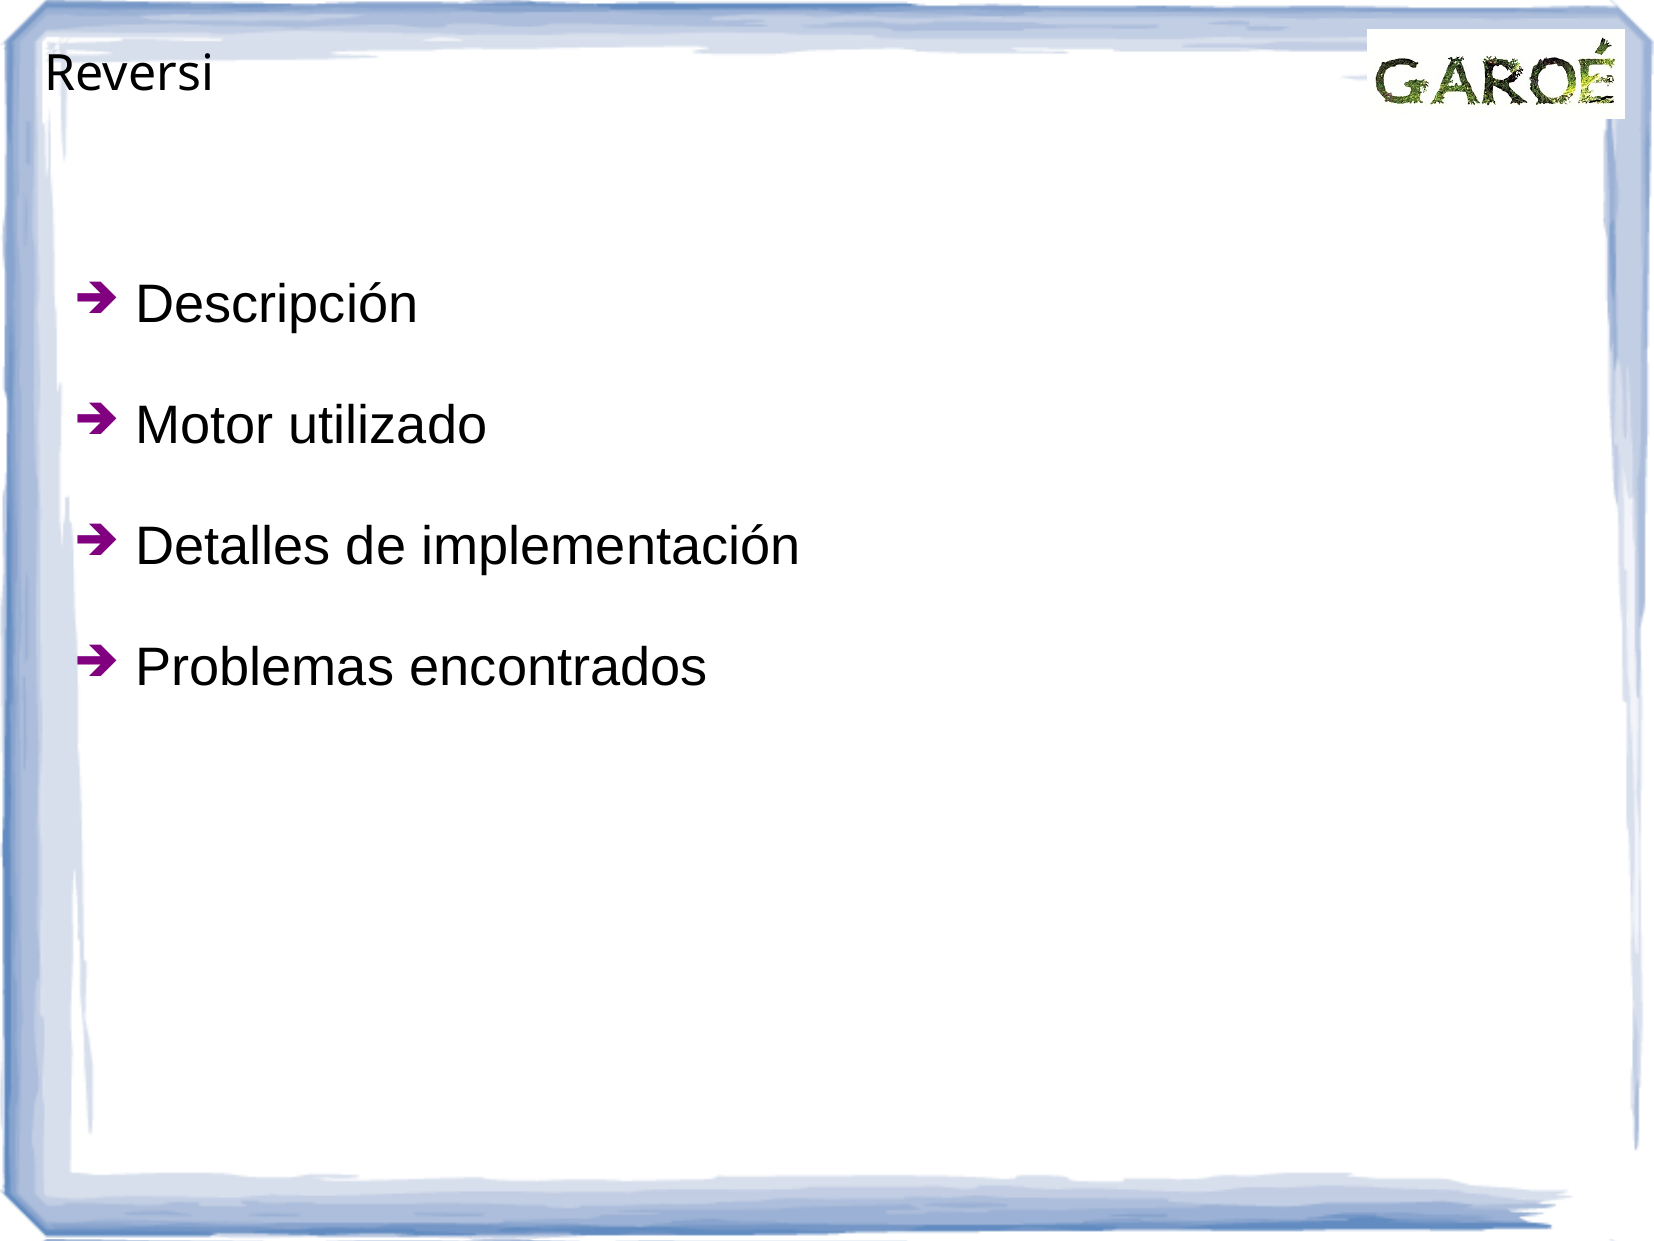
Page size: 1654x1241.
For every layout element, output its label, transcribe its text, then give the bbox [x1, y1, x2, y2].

picture [0, 0, 1654, 1241]
text_box Descripción Motor utilizado Detalles de implementación Problemas encontrados [59, 265, 1595, 947]
text_box Reversi [29, 29, 1625, 148]
